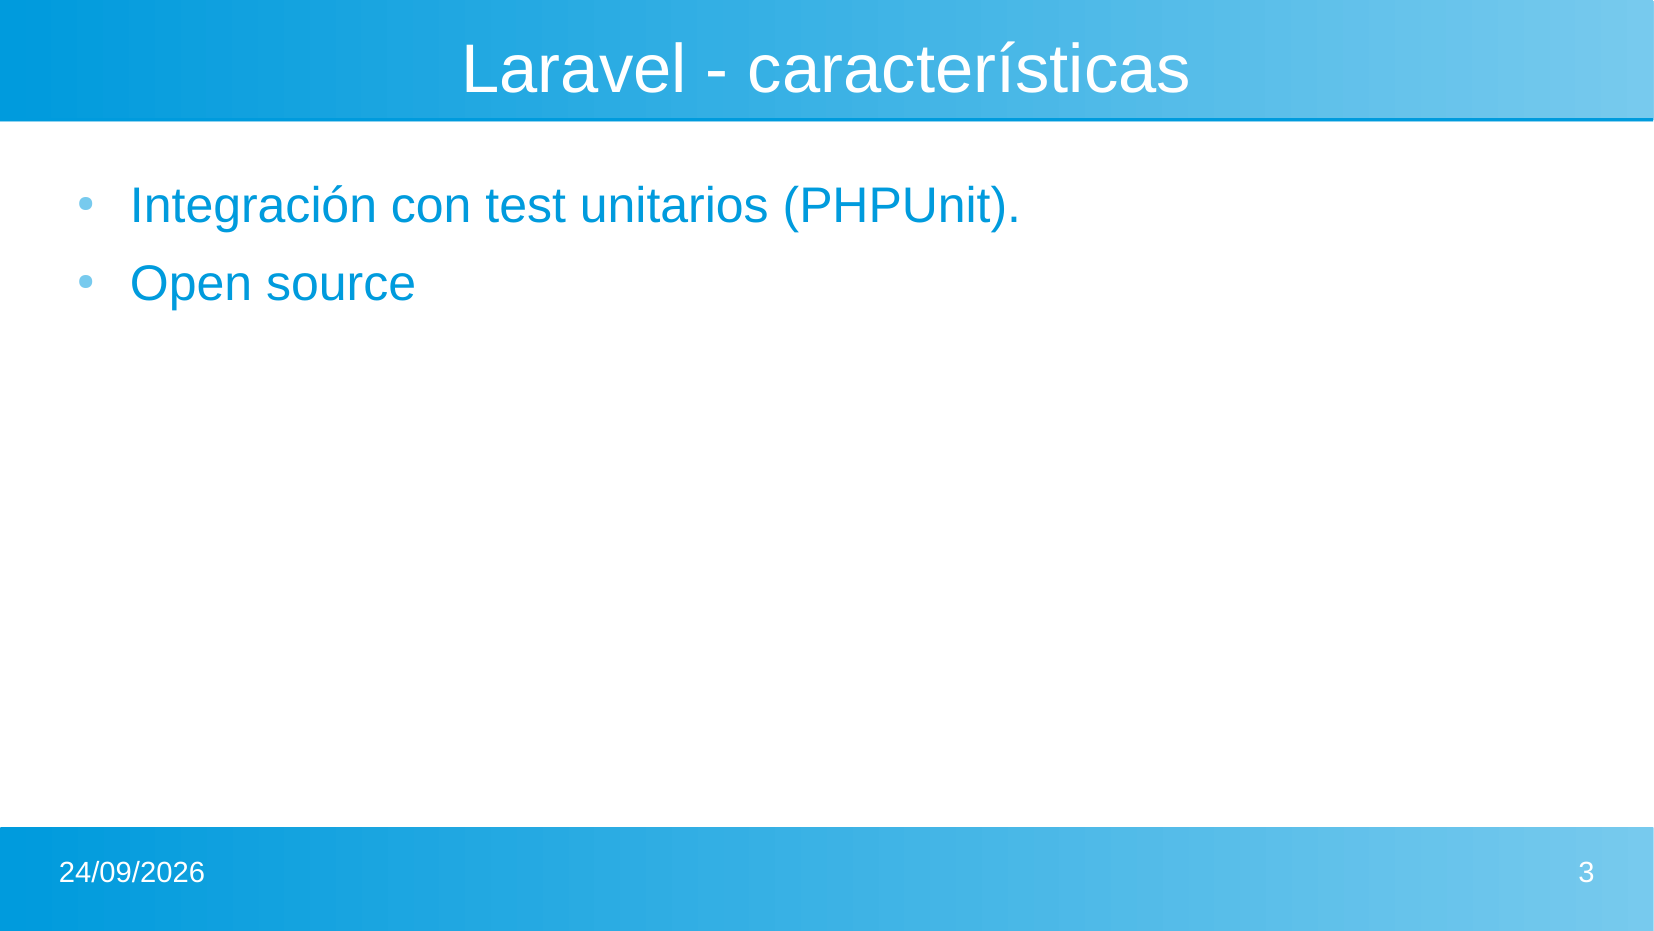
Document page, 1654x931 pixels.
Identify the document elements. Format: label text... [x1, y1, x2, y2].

title Laravel - características [59, 29, 1595, 108]
list Integración con test unitarios (PHPUnit). Open source [59, 177, 1595, 325]
